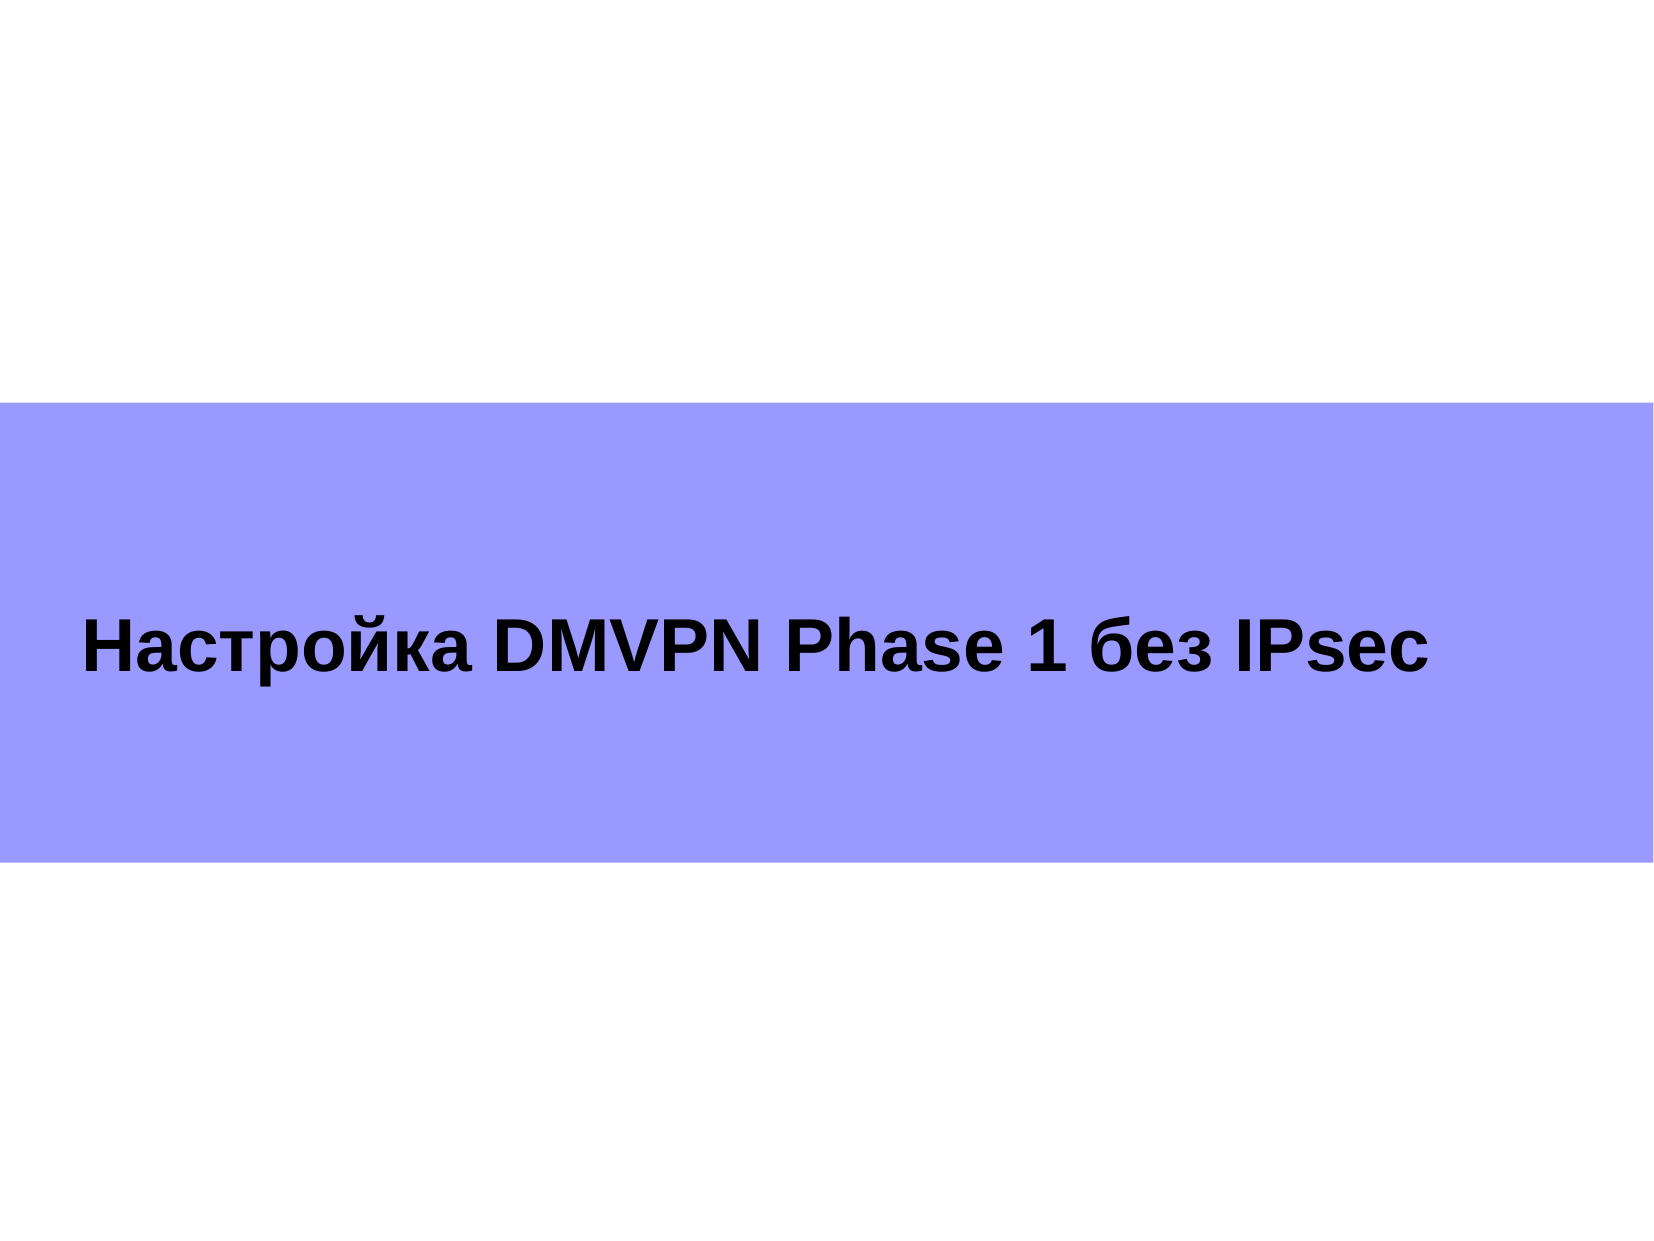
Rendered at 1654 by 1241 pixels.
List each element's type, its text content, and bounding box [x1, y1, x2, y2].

text_box Настройка DMVPN Phase 1 без IPsec [67, 600, 1530, 772]
